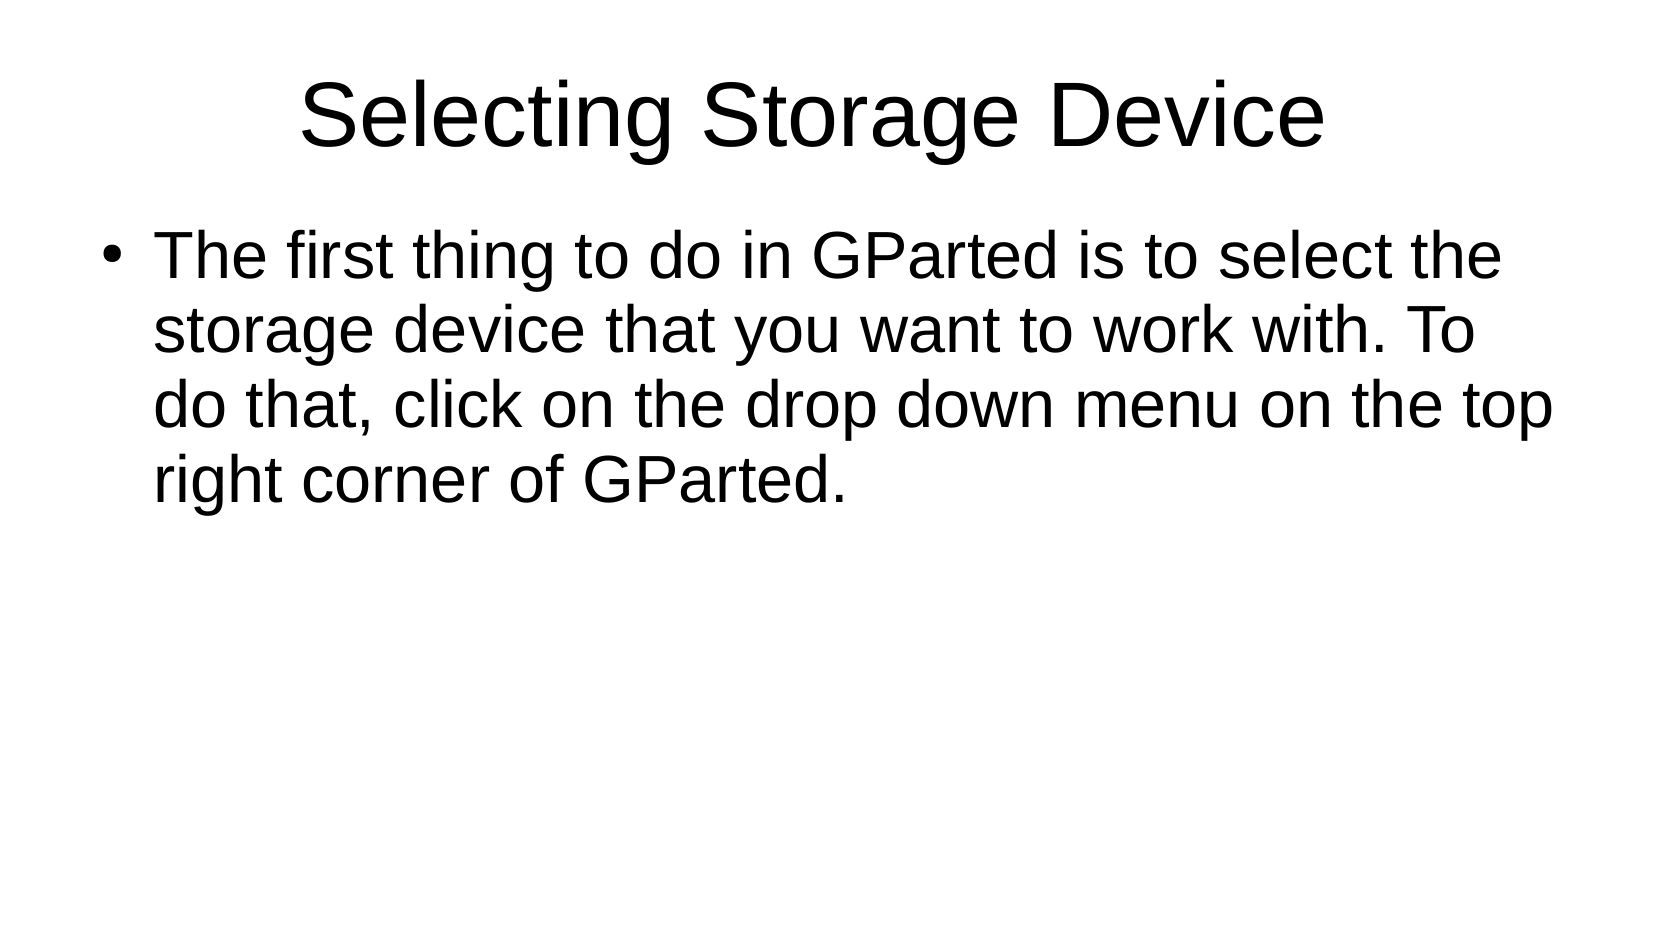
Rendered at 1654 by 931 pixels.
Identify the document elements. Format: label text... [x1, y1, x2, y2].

title Selecting Storage Device [82, 37, 1571, 193]
list The first thing to do in GParted is to select the storage device that you want to work with. To do that, click on the drop down menu on the top right corner of GParted. [82, 217, 1571, 758]
